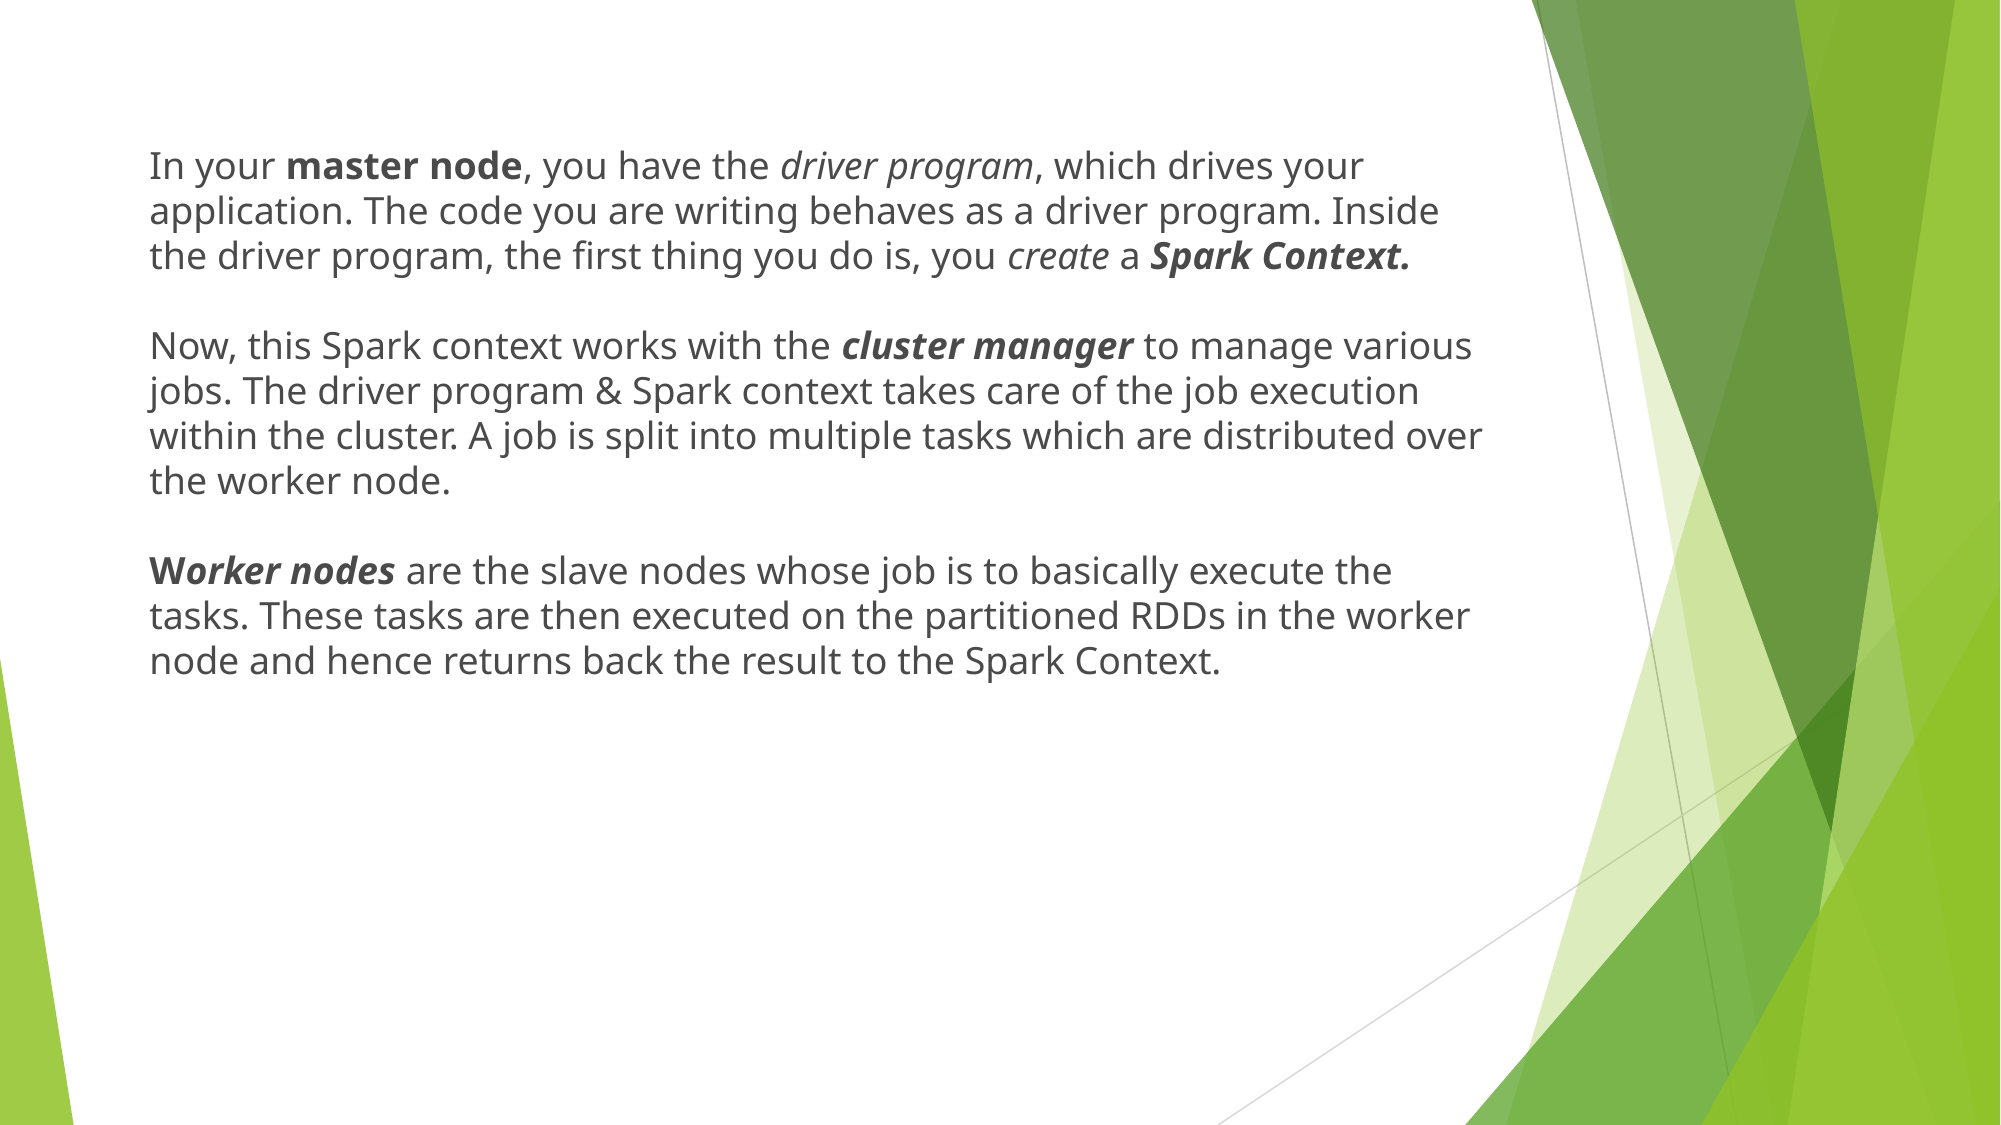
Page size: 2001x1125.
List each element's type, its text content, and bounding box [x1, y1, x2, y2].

text_box In your master node, you have the driver program, which drives your application. The code you are writing behaves as a driver program. Inside the driver program, the first thing you do is, you create a Spark Context. Now, this Spark context works with the cluster manager to manage various jobs. The driver program & Spark context takes care of the job execution within the cluster. A job is split into multiple tasks which are distributed over the worker node. Worker nodes are the slave nodes whose job is to basically execute the tasks. These tasks are then executed on the partitioned RDDs in the worker node and hence returns back the result to the Spark Context. [134, 134, 1502, 786]
